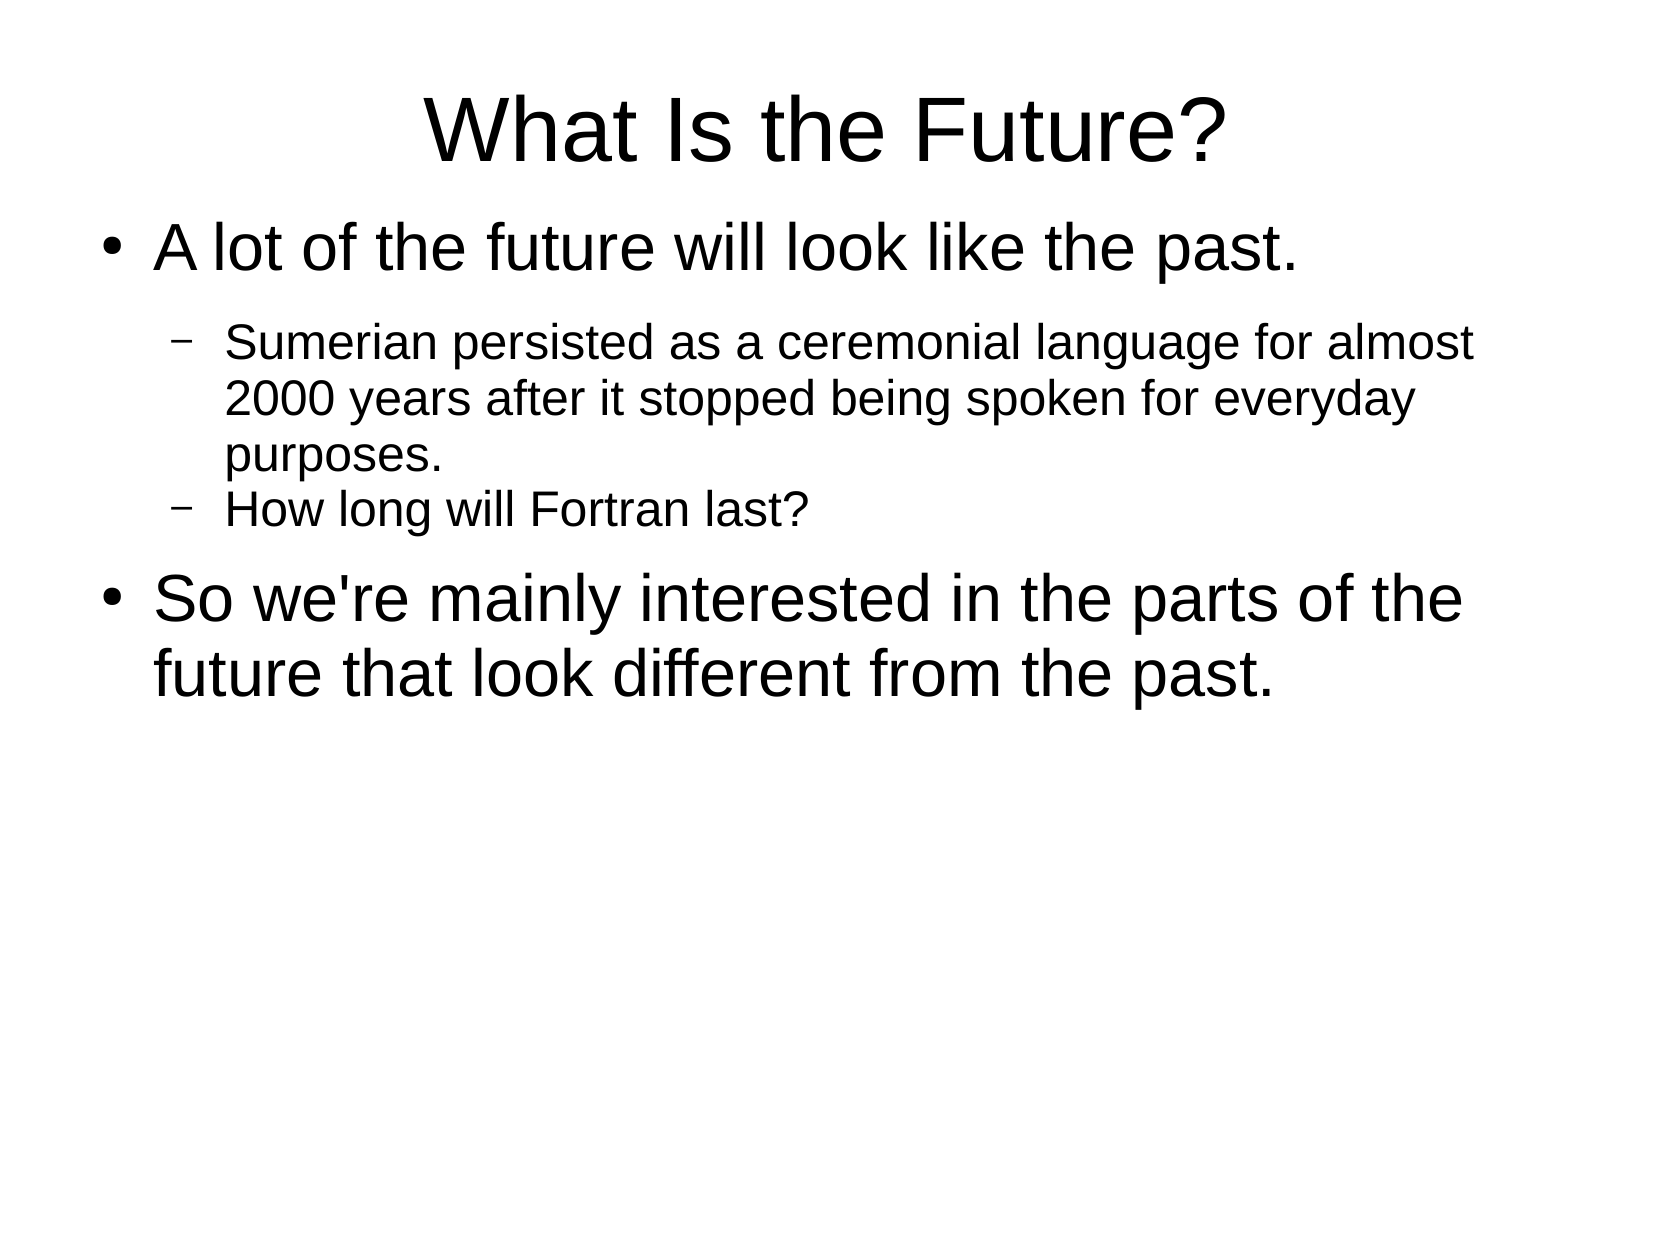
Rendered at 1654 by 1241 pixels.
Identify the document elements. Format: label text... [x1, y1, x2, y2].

list A lot of the future will look like the past. Sumerian persisted as a ceremonial language for almost 2000 years after it stopped being spoken for everyday purposes. How long will Fortran last? So we're mainly interested in the parts of the future that look different from the past. [82, 210, 1571, 711]
title What Is the Future? [82, 49, 1571, 210]
